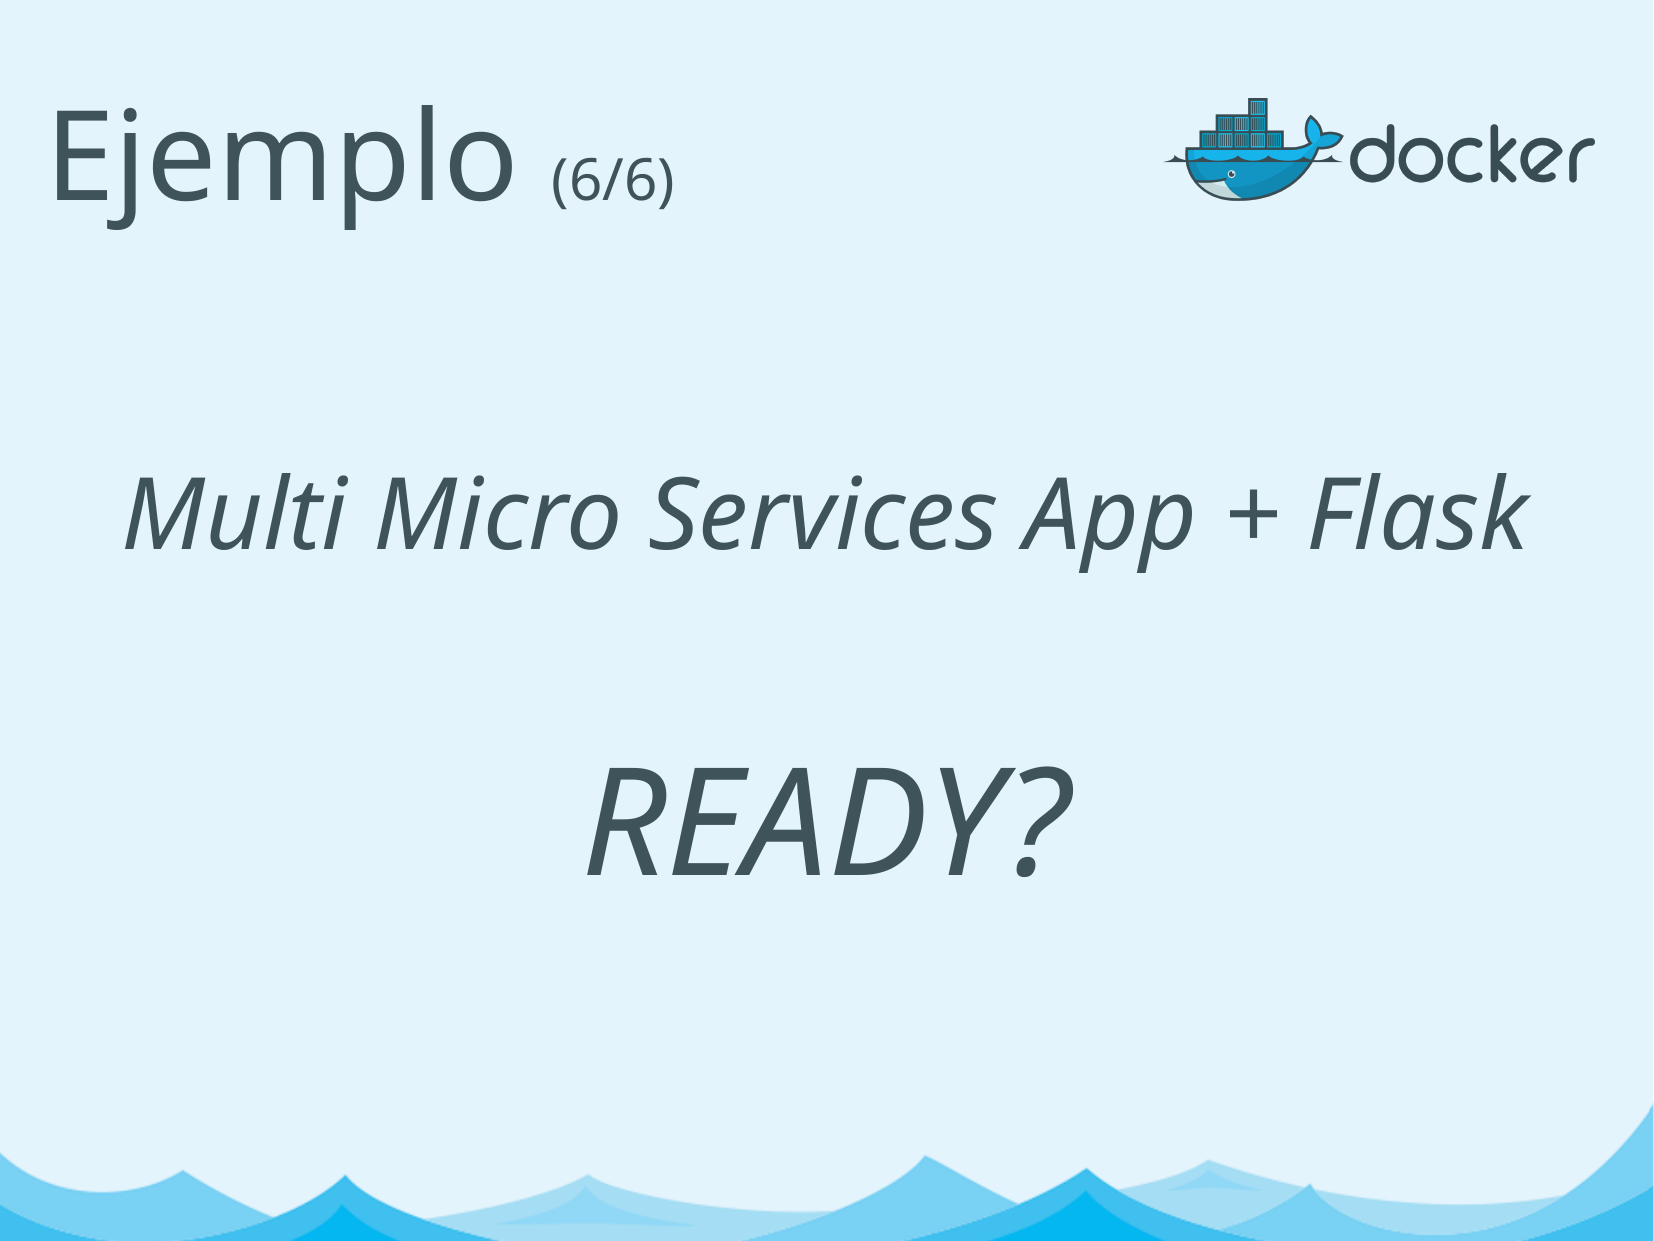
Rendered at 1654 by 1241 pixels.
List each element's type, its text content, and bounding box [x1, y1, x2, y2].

text_box Ejemplo (6/6) [30, 59, 646, 252]
picture [1163, 98, 1595, 201]
picture [0, 1101, 1654, 1241]
text_box Multi Micro Services App + Flask READY? [106, 435, 1583, 948]
